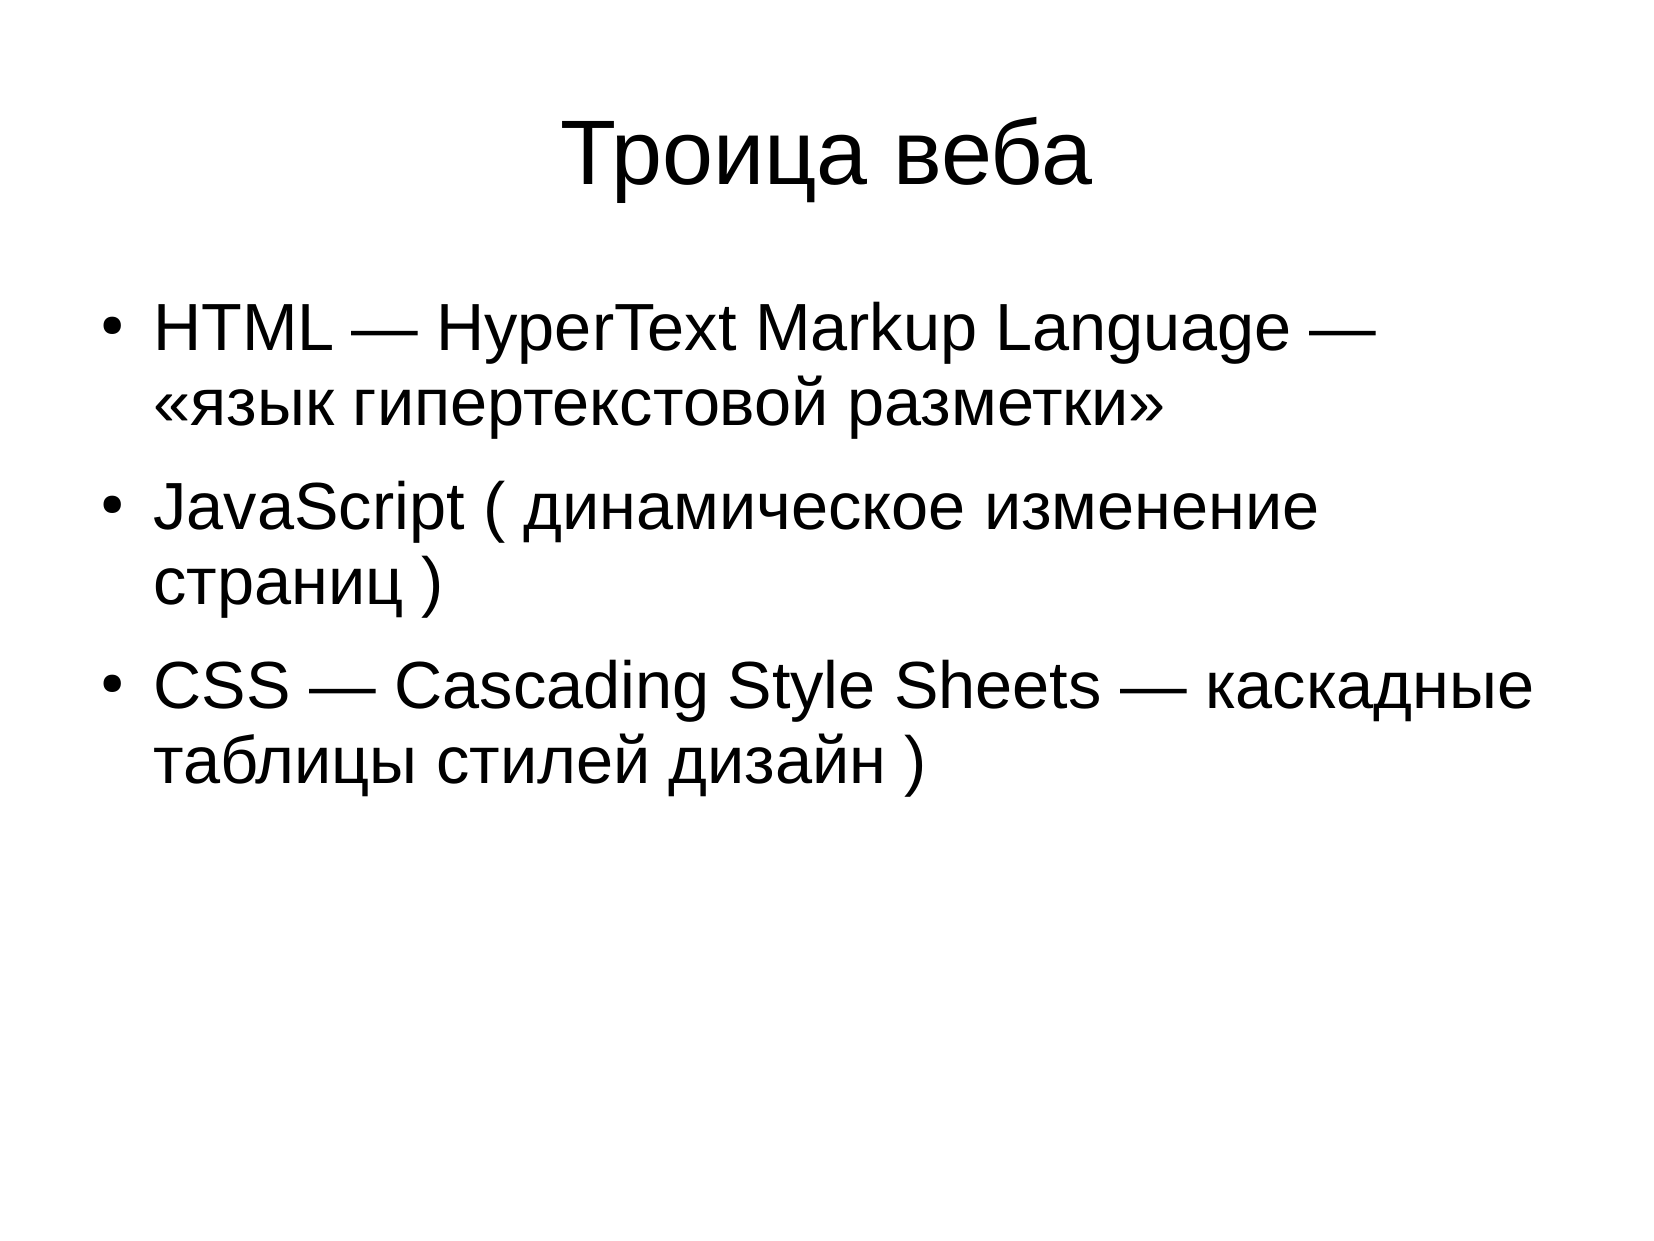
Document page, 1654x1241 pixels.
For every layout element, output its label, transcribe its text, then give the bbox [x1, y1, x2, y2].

title Троица веба [82, 49, 1571, 257]
list HTML — HyperText Markup Language — «язык гипертекстовой разметки» JavaScript ( динамическое изменение страниц ) CSS — Cascading Style Sheets — каскадные таблицы стилей дизайн ) [82, 290, 1571, 1010]
